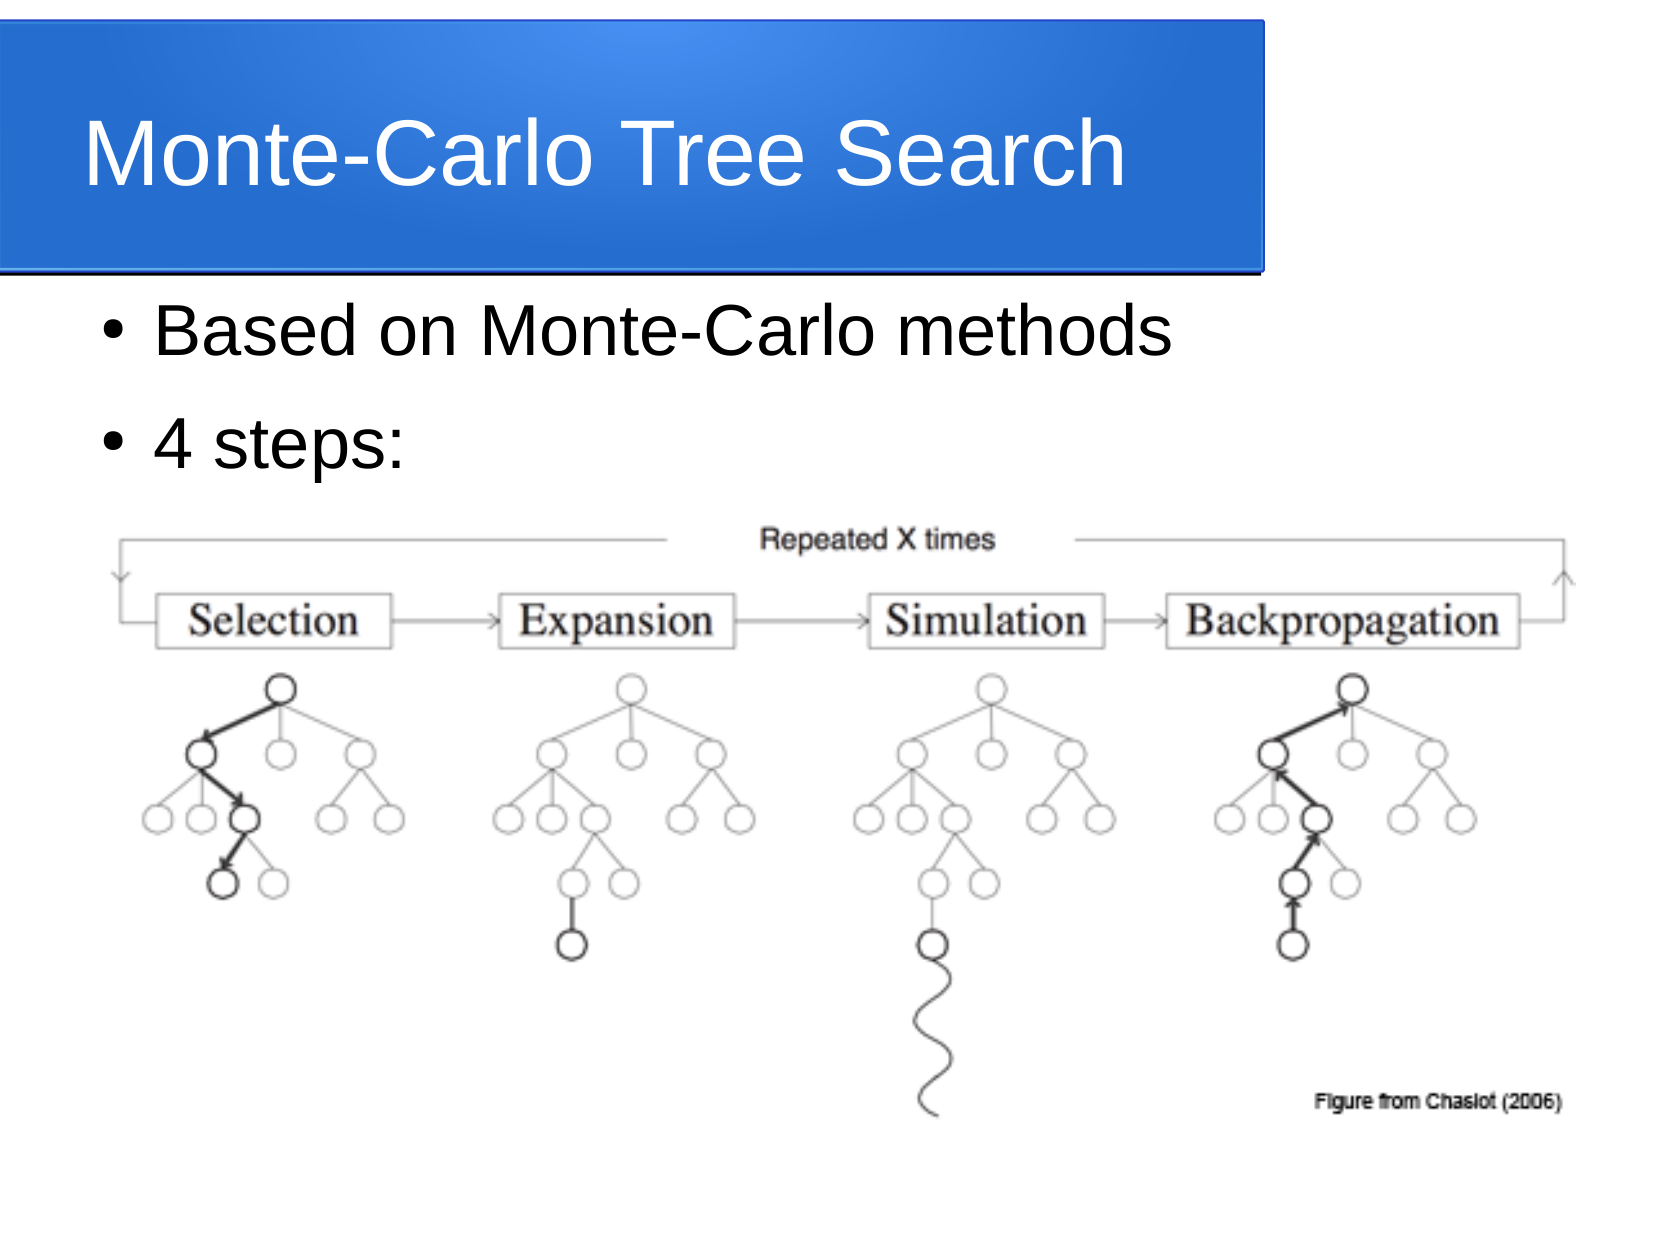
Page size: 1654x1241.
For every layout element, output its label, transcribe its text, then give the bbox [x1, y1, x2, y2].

picture [104, 524, 1576, 1126]
title Monte-Carlo Tree Search [82, 49, 1250, 257]
list Based on Monte-Carlo methods 4 steps: [82, 290, 1538, 1010]
